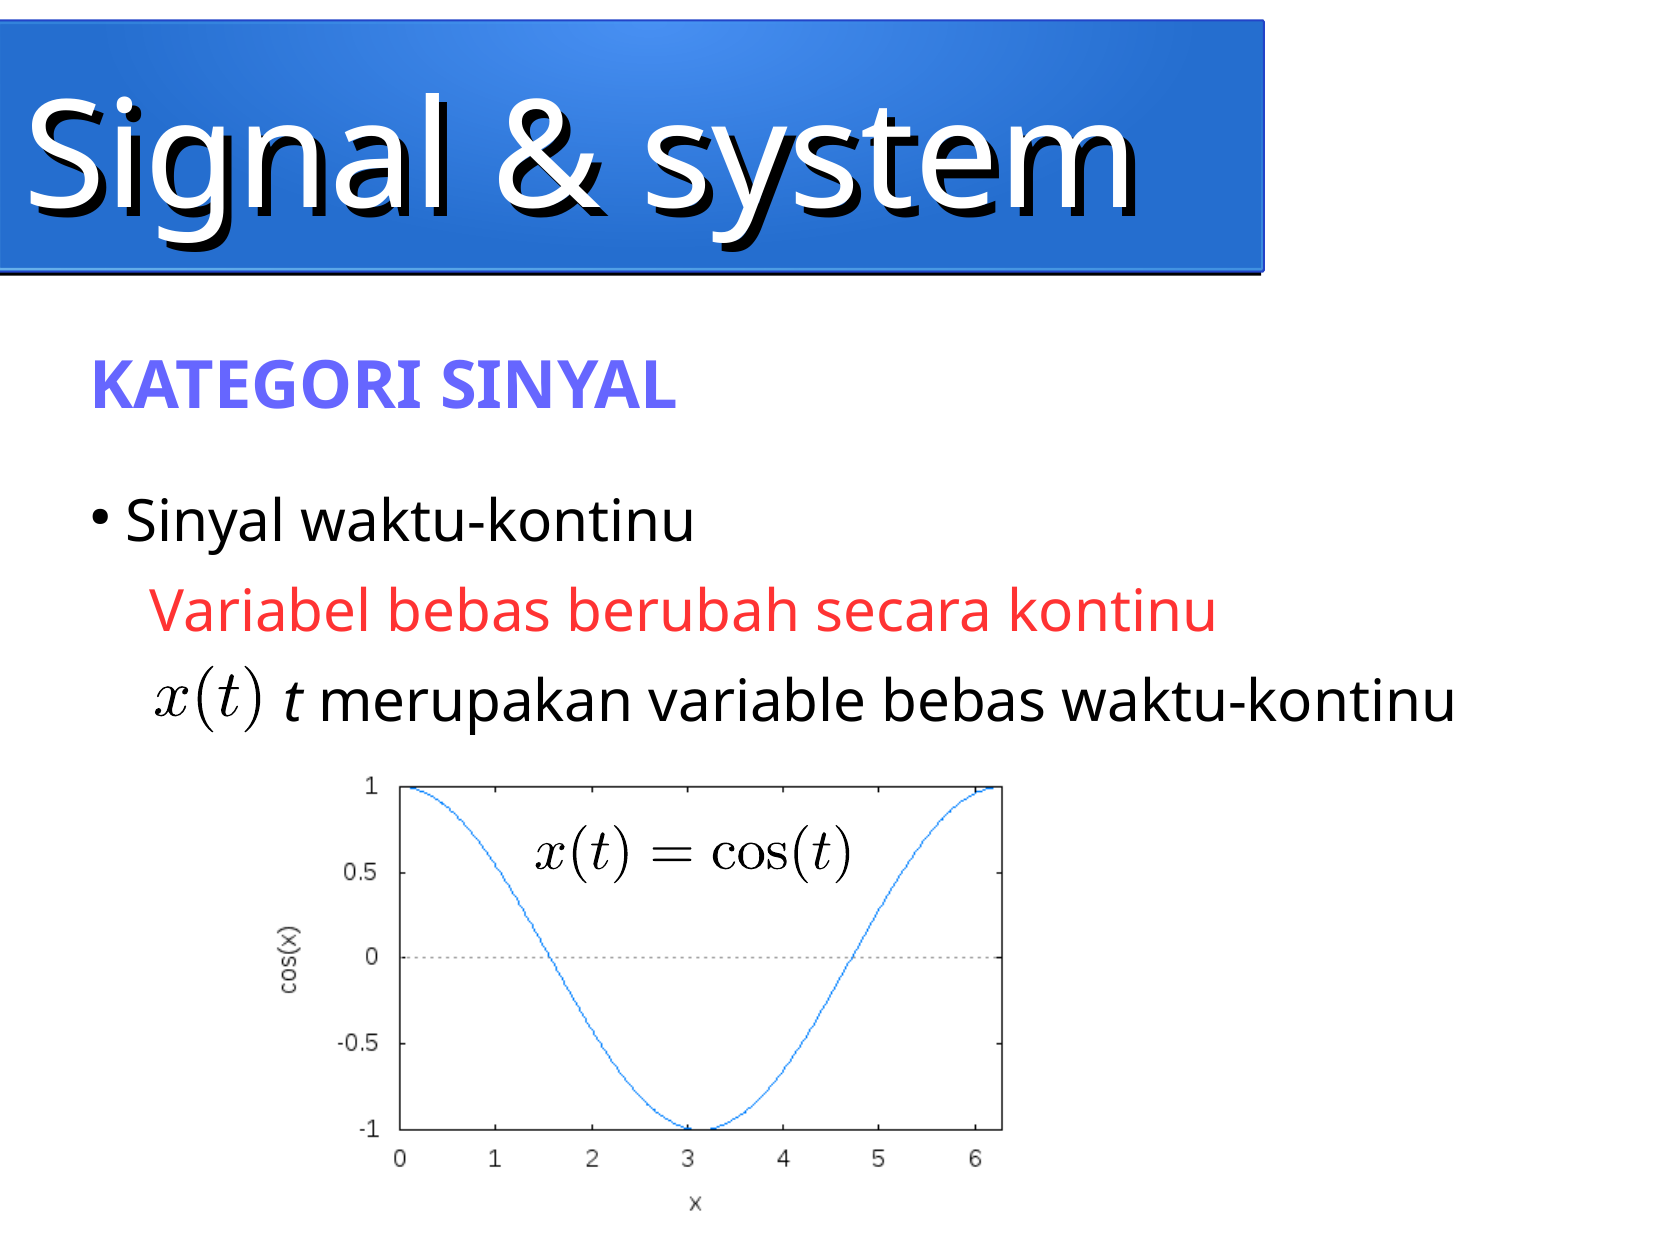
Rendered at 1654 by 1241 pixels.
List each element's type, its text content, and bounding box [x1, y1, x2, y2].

text_box KATEGORI SINYAL [75, 330, 770, 423]
picture [268, 755, 1050, 1225]
text_box Variabel bebas berubah secara kontinu [135, 561, 1305, 644]
title Signal & system [23, 0, 1323, 325]
text_box t merupakan variable bebas waktu-kontinu [268, 651, 1554, 735]
text_box [153, 665, 267, 733]
text_box [533, 825, 856, 884]
text_box Sinyal waktu-kontinu [75, 471, 751, 554]
